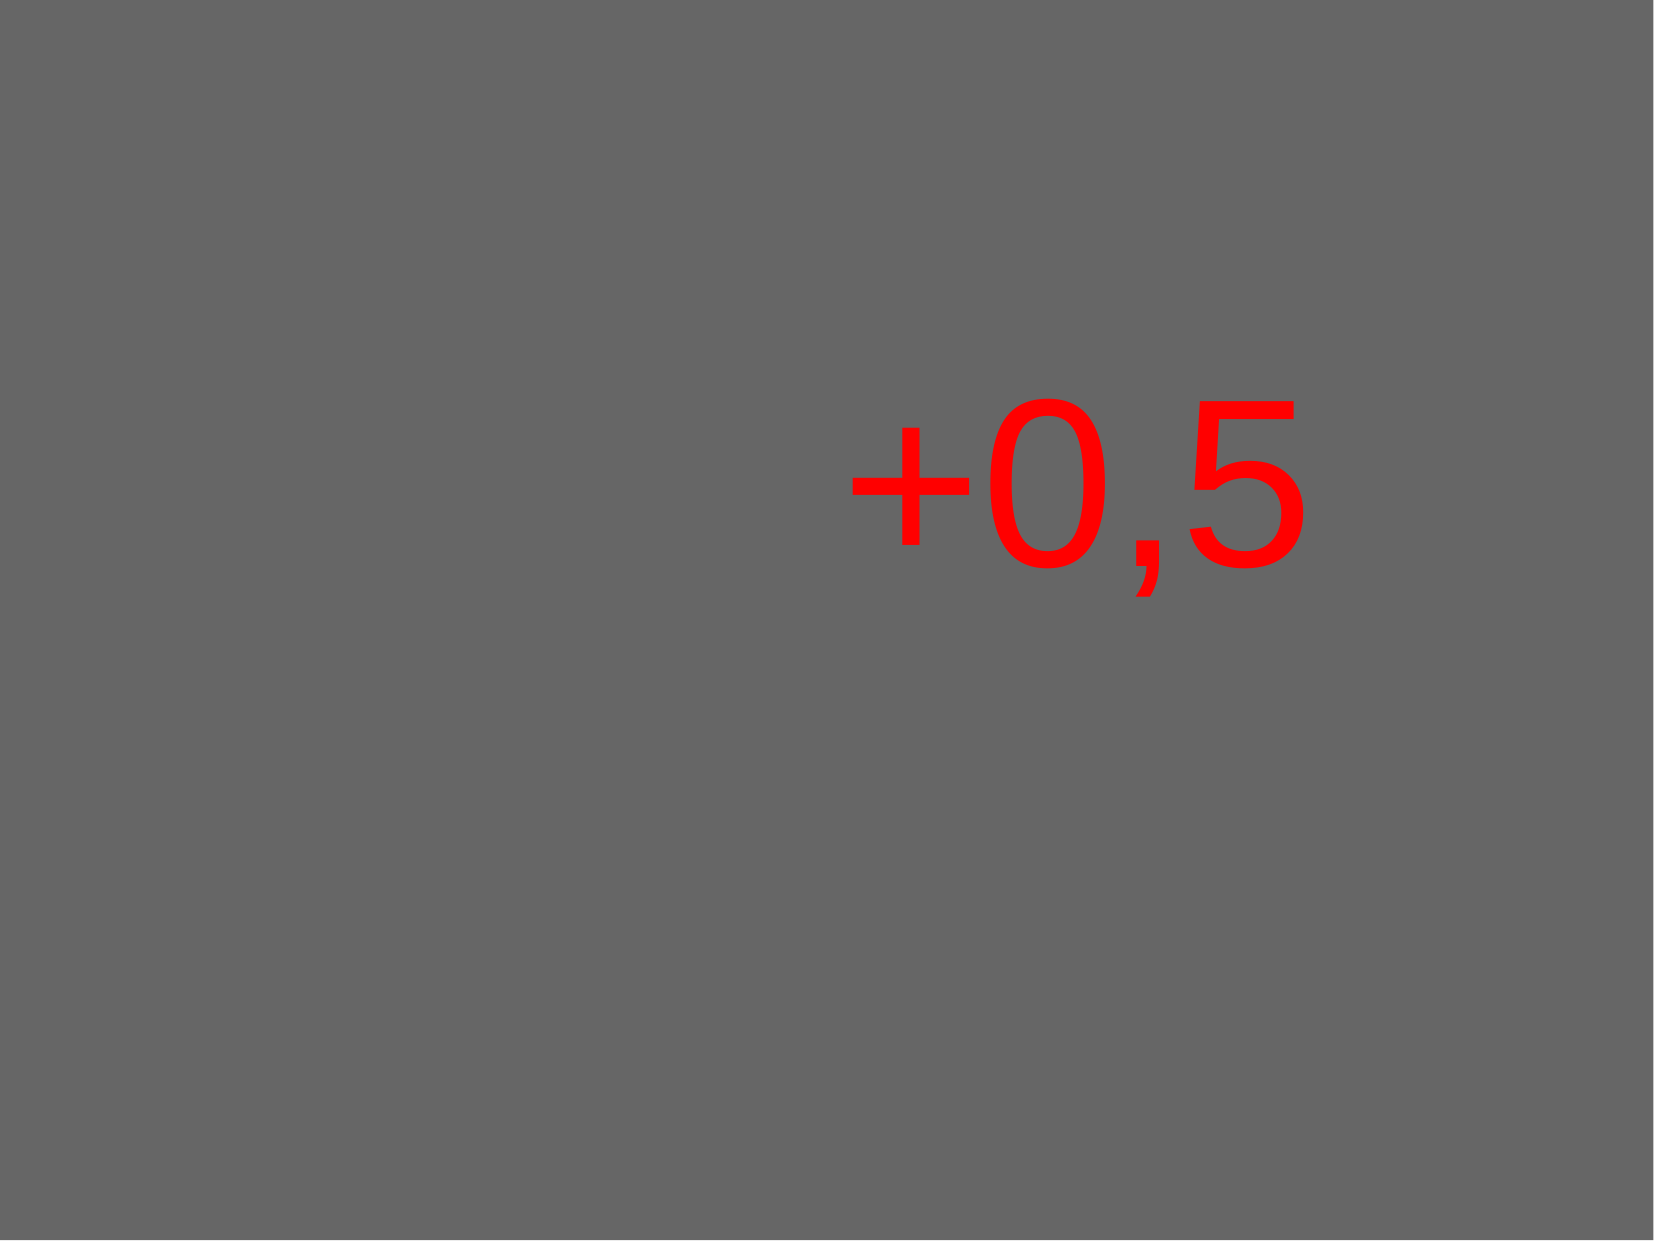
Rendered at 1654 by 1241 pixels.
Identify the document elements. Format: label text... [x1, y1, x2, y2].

text_box [0, 0, 1654, 1241]
text_box +0,5 [826, 342, 1418, 625]
